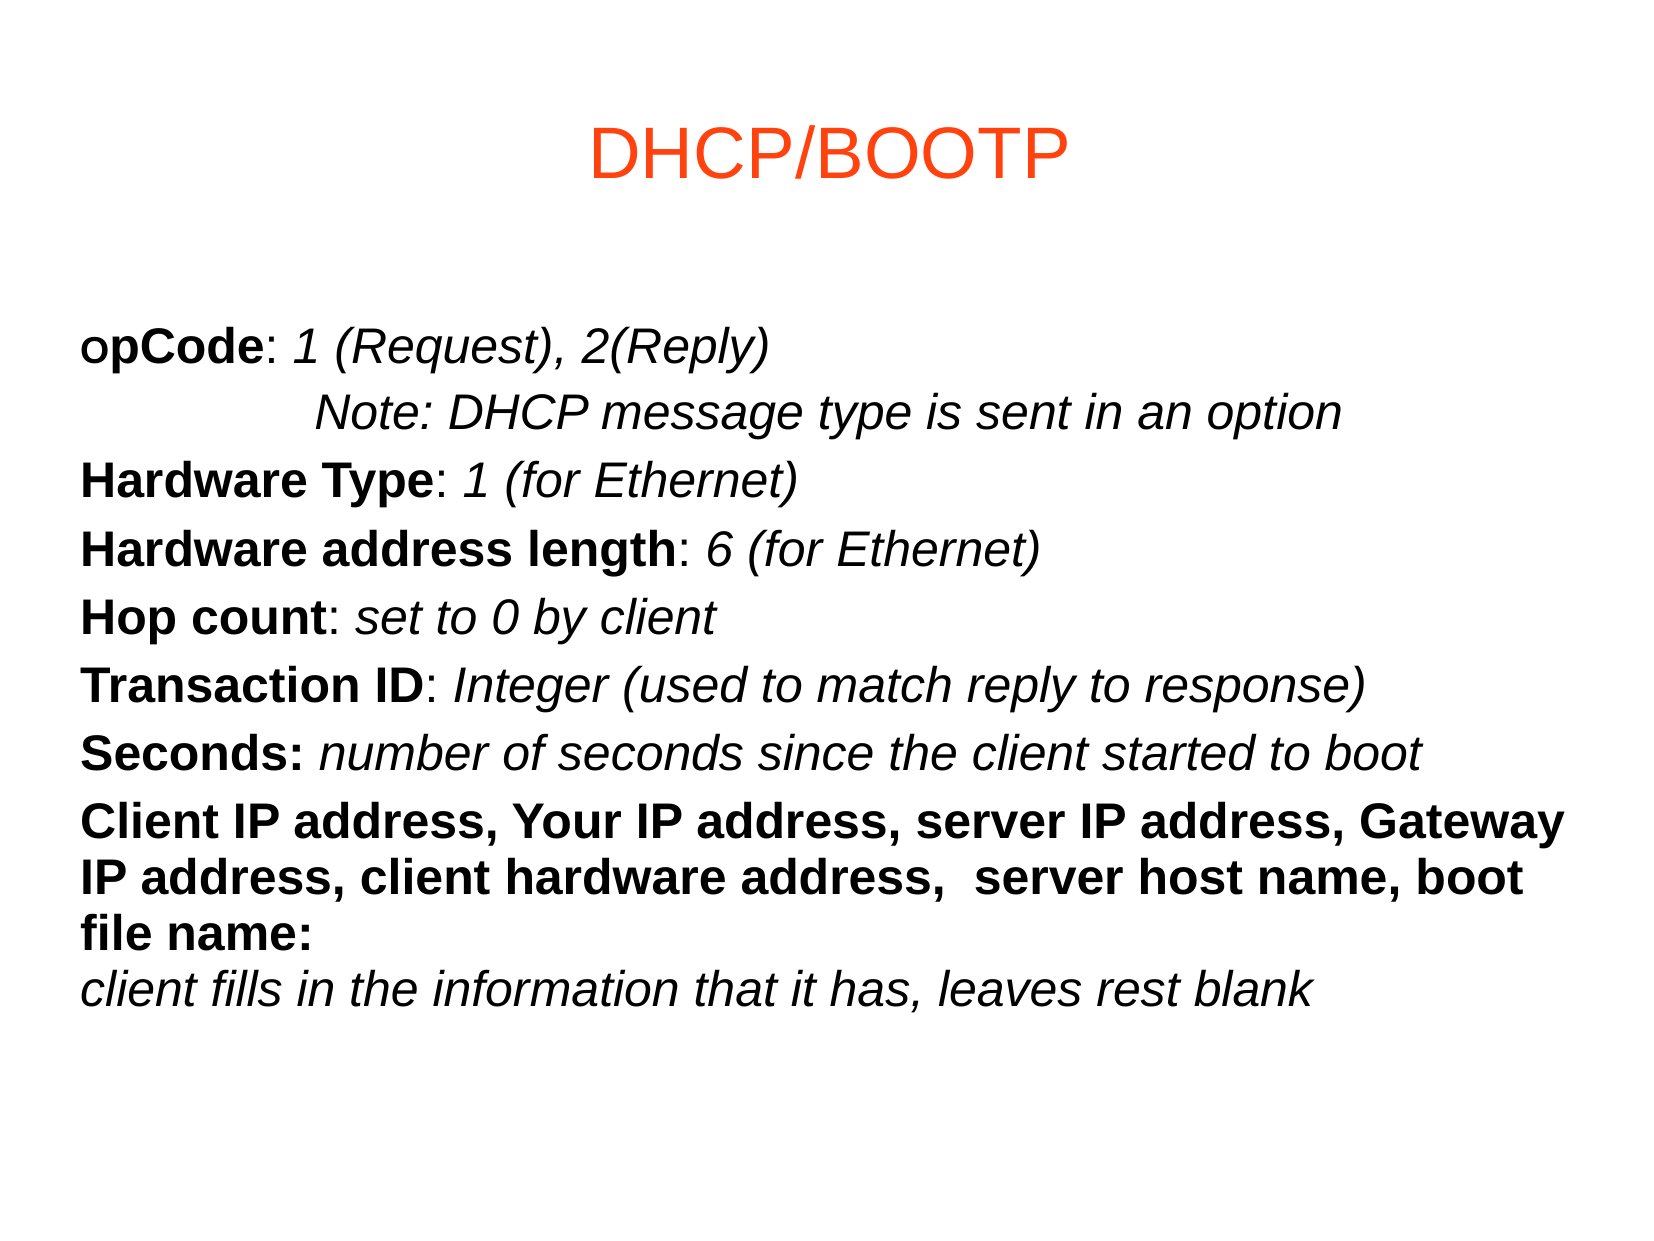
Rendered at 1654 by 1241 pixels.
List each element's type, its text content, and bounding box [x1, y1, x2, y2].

text_box OpCode: 1 (Request), 2(Reply) Note: DHCP message type is sent in an option Hardware Type: 1 (for Ethernet) Hardware address length: 6 (for Ethernet) Hop count: set to 0 by client Transaction ID: Integer (used to match reply to response) Seconds: number of seconds since the client started to boot Client IP address, Your IP address, server IP address, Gateway IP address, client hardware address, server host name, boot file name: client fills in the information that it has, leaves rest blank [65, 310, 1595, 1081]
title DHCP/BOOTP [0, 49, 1654, 257]
